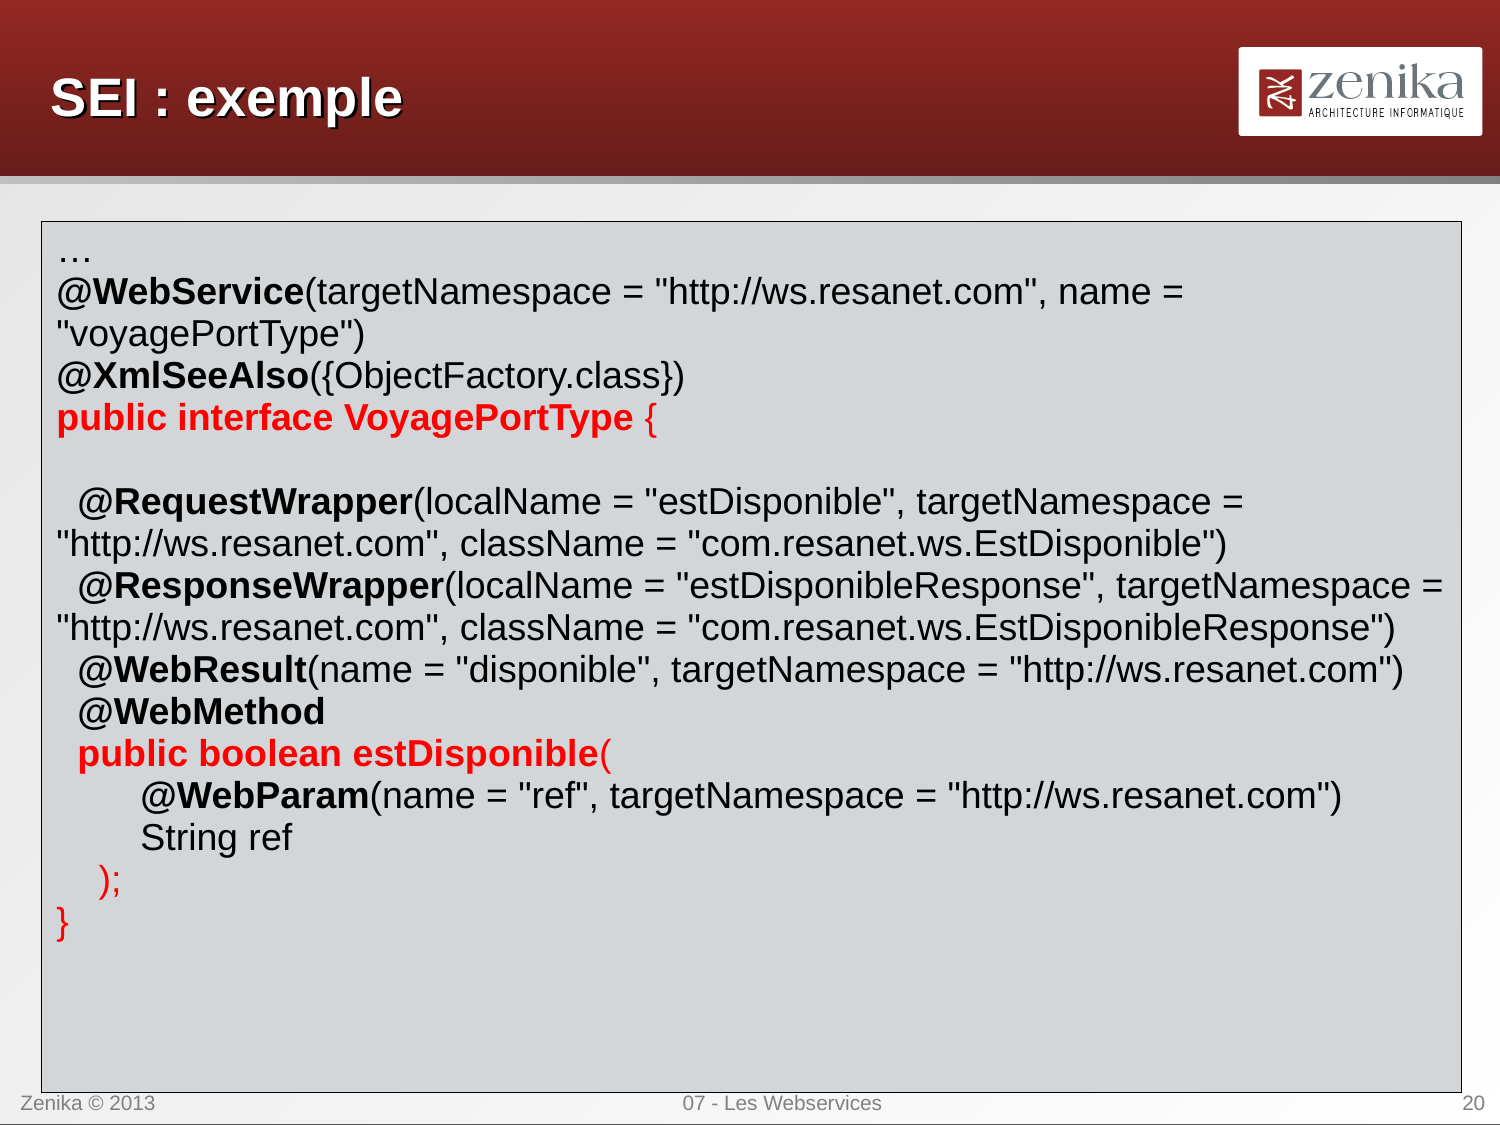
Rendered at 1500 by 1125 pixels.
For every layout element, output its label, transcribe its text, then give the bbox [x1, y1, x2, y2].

picture [1257, 58, 1464, 125]
text_box … @WebService(targetNamespace = "http://ws.resanet.com", name = "voyagePortType") @XmlSeeAlso({ObjectFactory.class}) public interface VoyagePortType { @RequestWrapper(localName = "estDisponible", targetNamespace = "http://ws.resanet.com", className = "com.resanet.ws.EstDisponible") @ResponseWrapper(localName = "estDisponibleResponse", targetNamespace = "http://ws.resanet.com", className = "com.resanet.ws.EstDisponibleResponse") @WebResult(name = "disponible", targetNamespace = "http://ws.resanet.com") @WebMethod public boolean estDisponible( @WebParam(name = "ref", targetNamespace = "http://ws.resanet.com") String ref ); } [41, 221, 1462, 1093]
title SEI : exemple [50, 15, 1206, 180]
